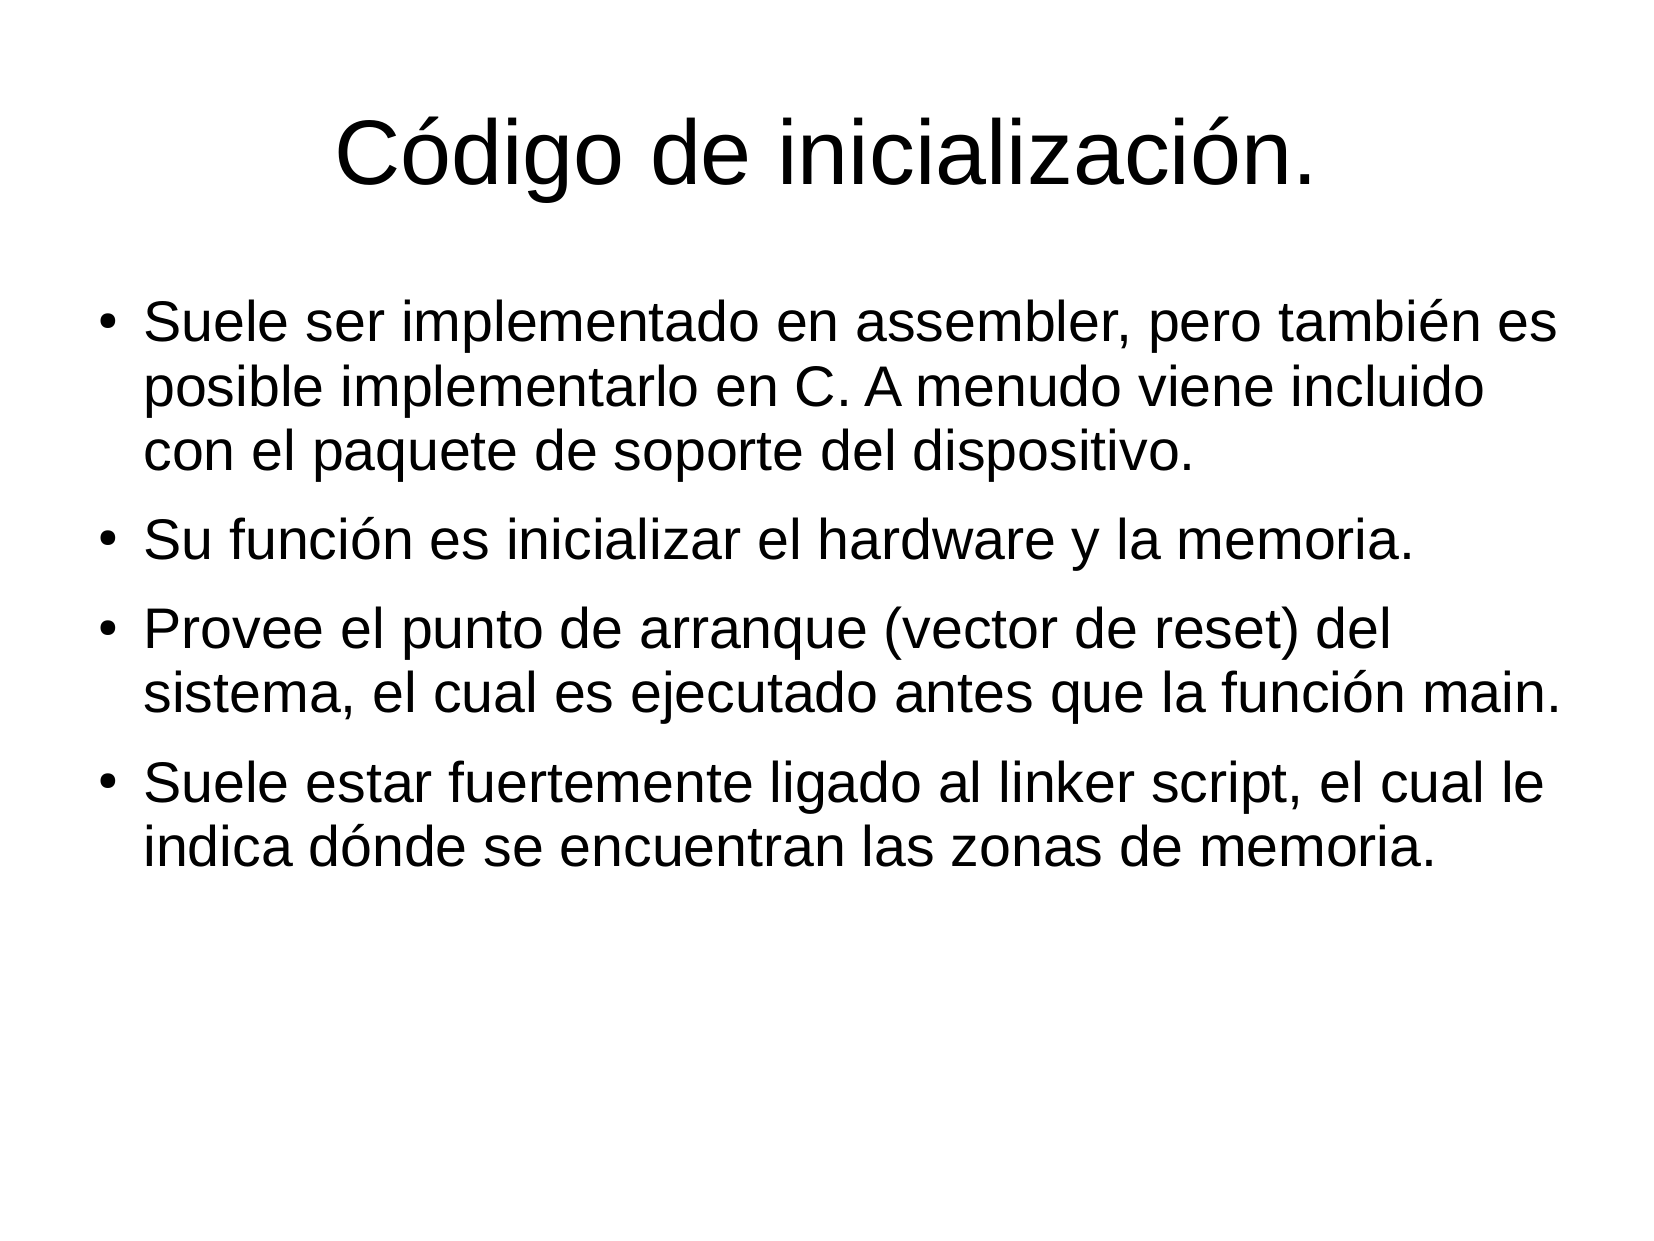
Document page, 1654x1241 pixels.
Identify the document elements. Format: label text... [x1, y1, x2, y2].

list Suele ser implementado en assembler, pero también es posible implementarlo en C. A menudo viene incluido con el paquete de soporte del dispositivo. Su función es inicializar el hardware y la memoria. Provee el punto de arranque (vector de reset) del sistema, el cual es ejecutado antes que la función main. Suele estar fuertemente ligado al linker script, el cual le indica dónde se encuentran las zonas de memoria. [82, 290, 1571, 1010]
title Código de inicialización. [82, 49, 1571, 257]
